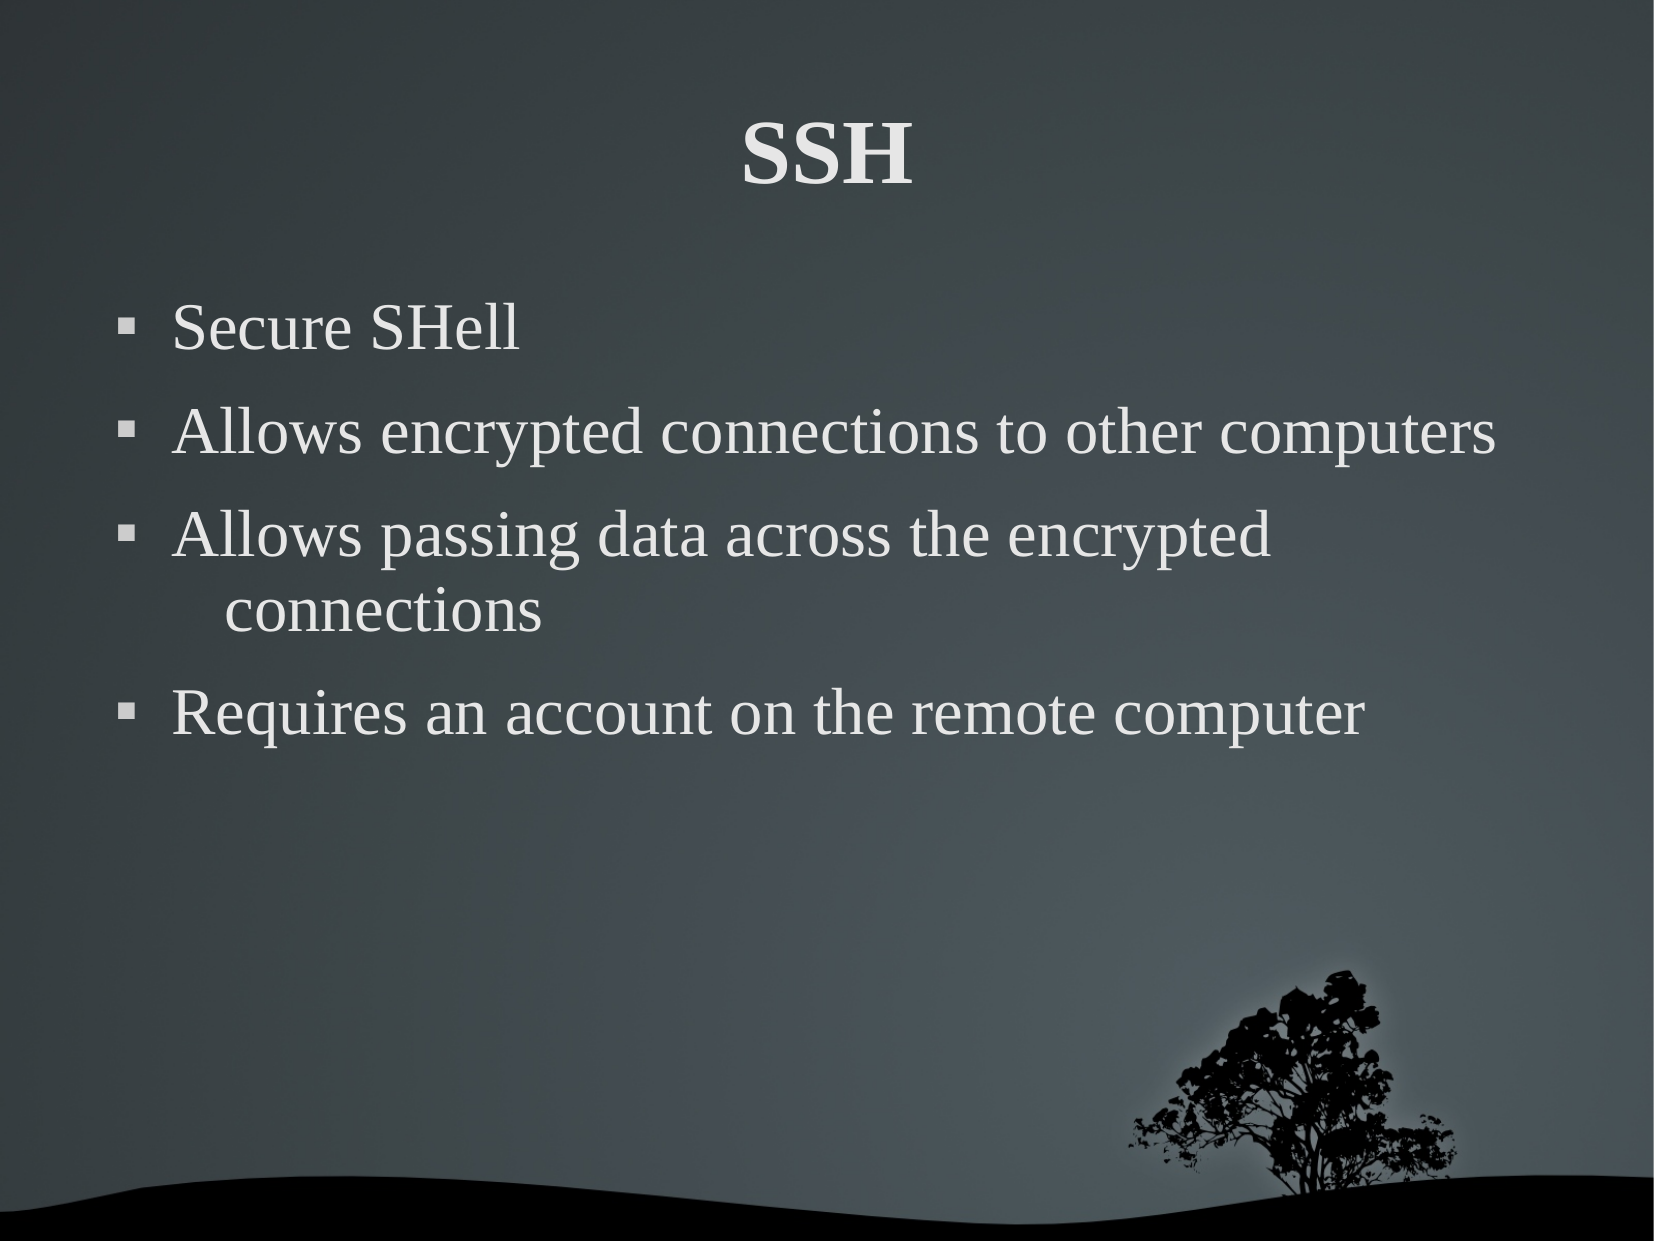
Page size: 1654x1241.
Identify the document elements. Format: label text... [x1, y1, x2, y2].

title SSH [82, 49, 1571, 257]
picture [0, 0, 1654, 1241]
list Secure SHell Allows encrypted connections to other computers Allows passing data across the encrypted connections Requires an account on the remote computer [82, 290, 1571, 1094]
